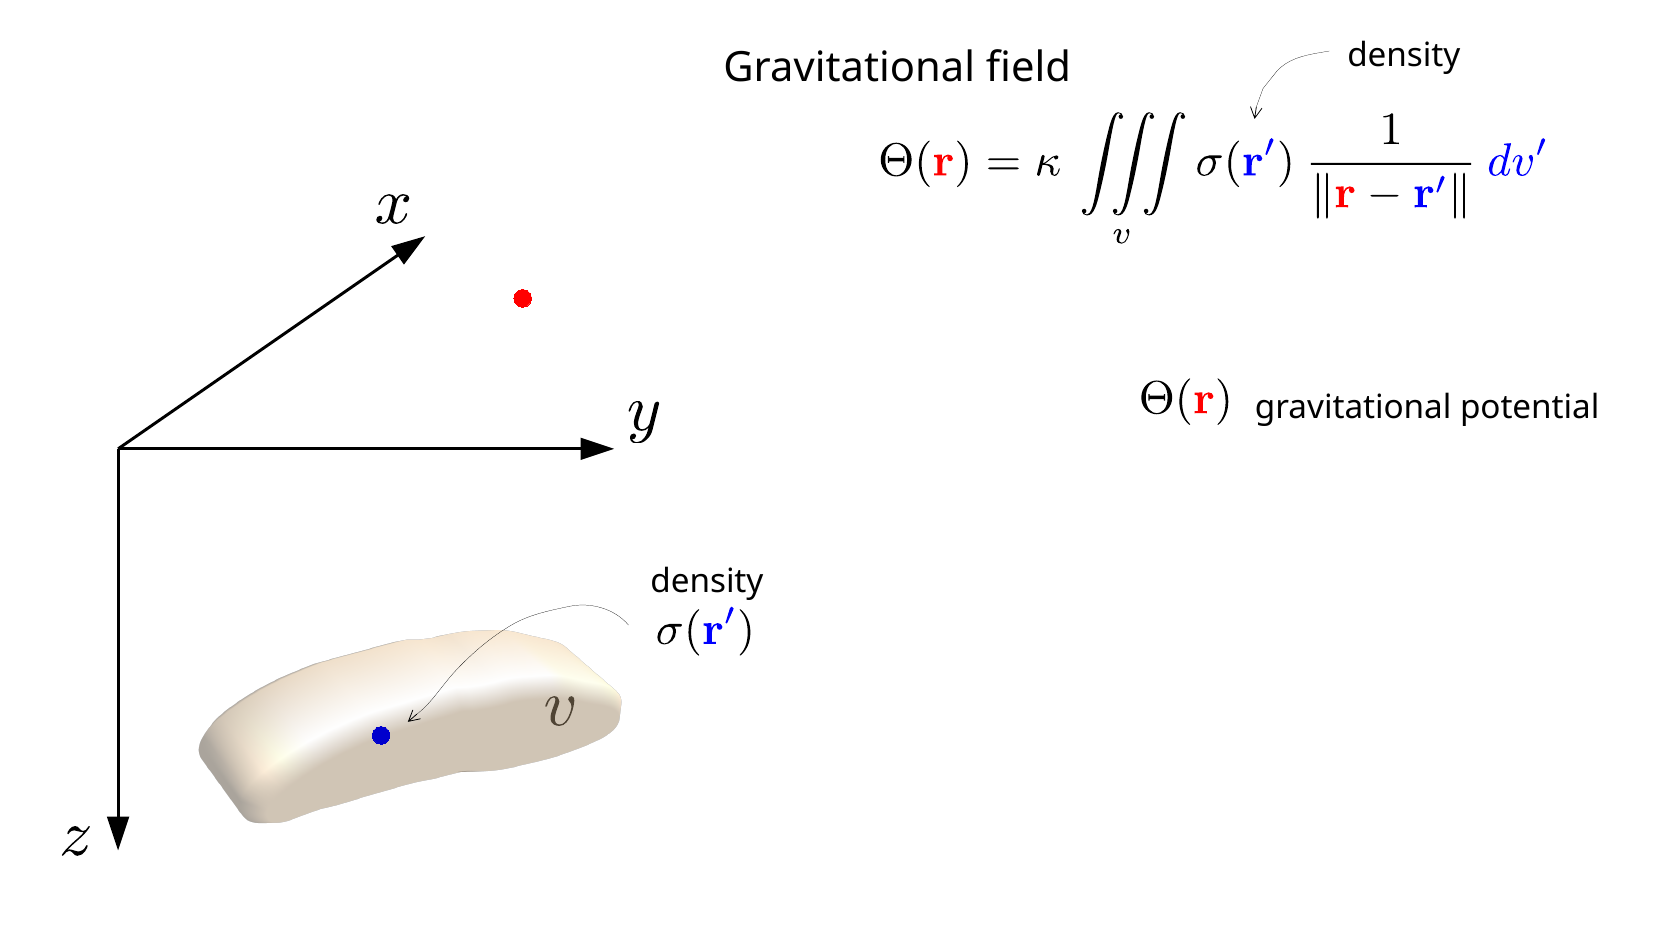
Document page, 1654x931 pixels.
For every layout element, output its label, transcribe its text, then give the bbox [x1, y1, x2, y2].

text_box [513, 289, 532, 308]
picture [878, 112, 1547, 244]
picture [59, 826, 93, 856]
text_box density [635, 549, 773, 601]
picture [655, 606, 756, 656]
text_box [372, 726, 390, 745]
text_box Gravitational field [708, 29, 1071, 91]
text_box density [1332, 23, 1470, 76]
picture [374, 194, 413, 224]
picture [626, 401, 662, 443]
text_box gravitational potential [1240, 376, 1594, 428]
picture [1136, 376, 1235, 427]
